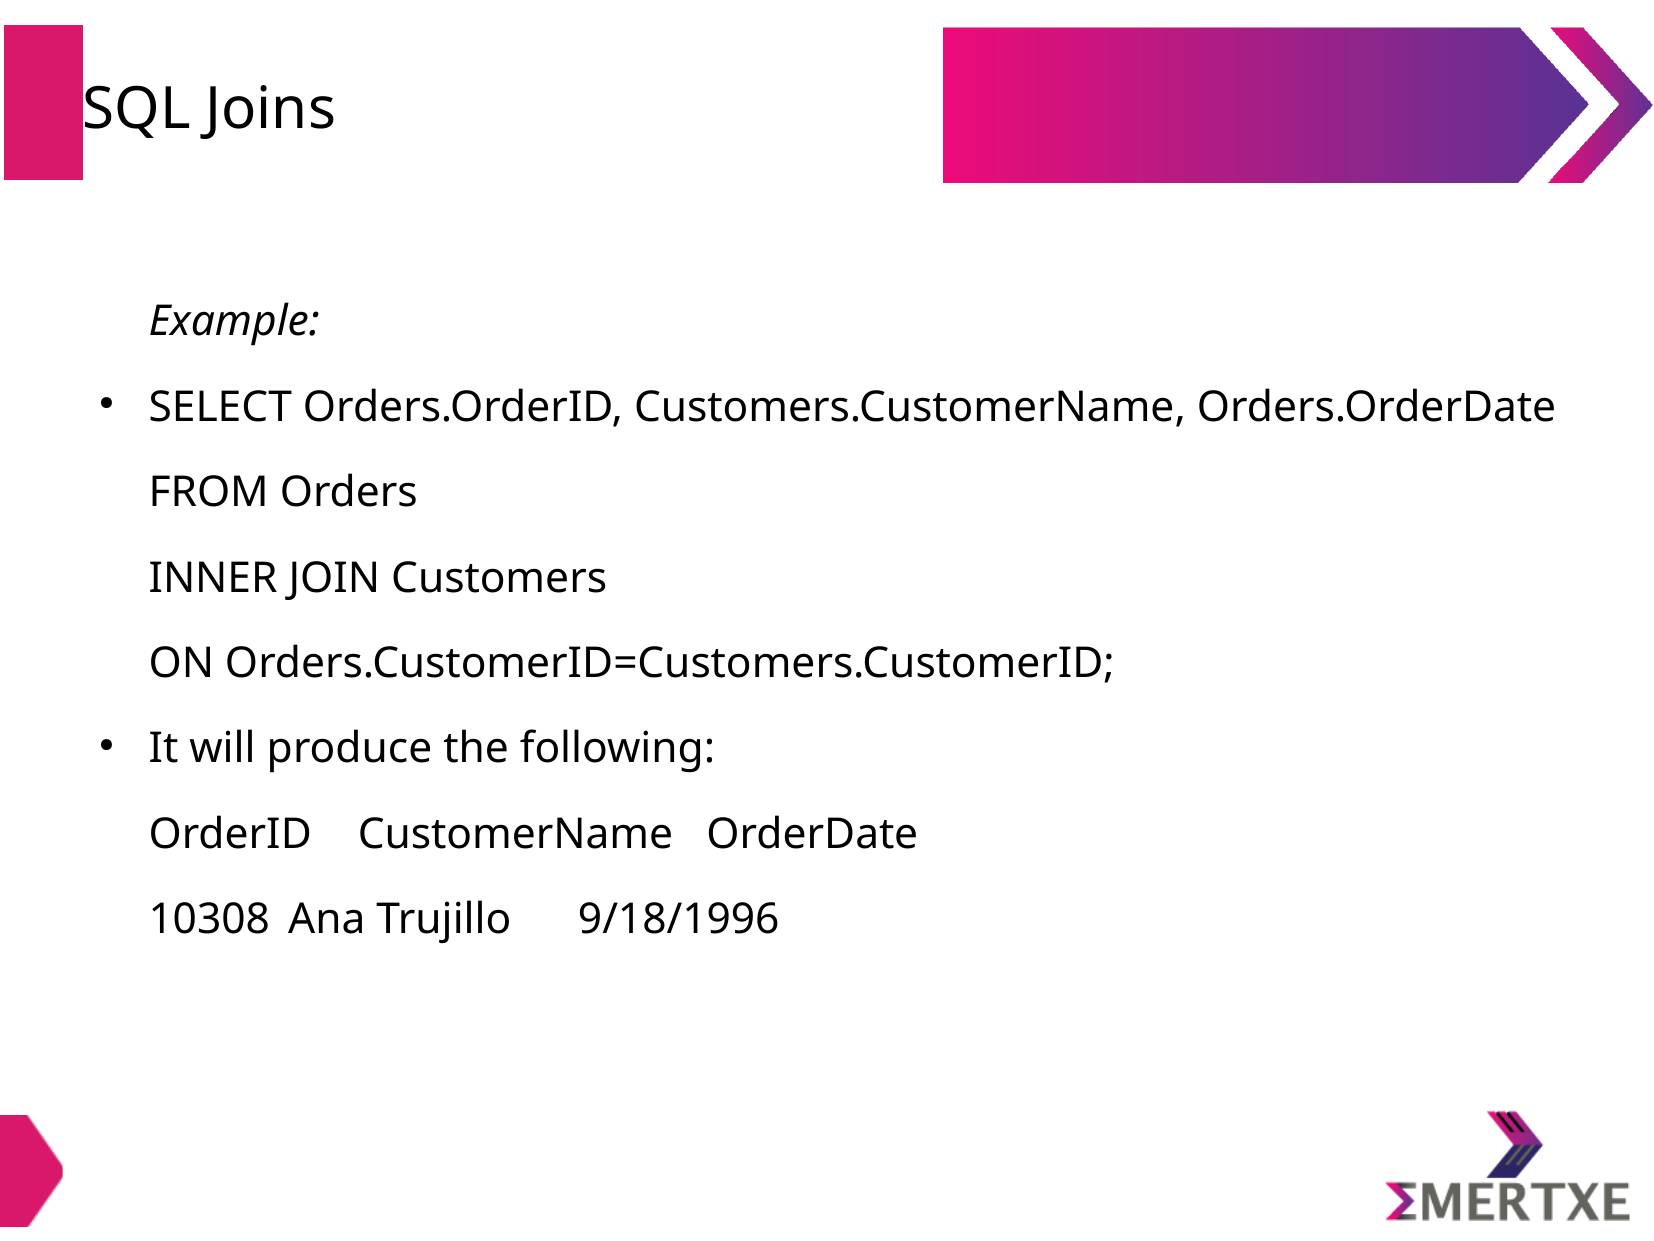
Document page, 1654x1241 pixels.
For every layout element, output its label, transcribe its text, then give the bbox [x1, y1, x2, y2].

picture [1385, 1107, 1631, 1221]
title SQL Joins [82, 2, 1571, 210]
picture [1571, 27, 1653, 183]
list Example: SELECT Orders.OrderID, Customers.CustomerName, Orders.OrderDate FROM Orders INNER JOIN Customers ON Orders.CustomerID=Customers.CustomerID; It will produce the following: OrderID CustomerName OrderDate 10308 Ana Trujillo 9/18/1996 [82, 290, 1571, 1010]
